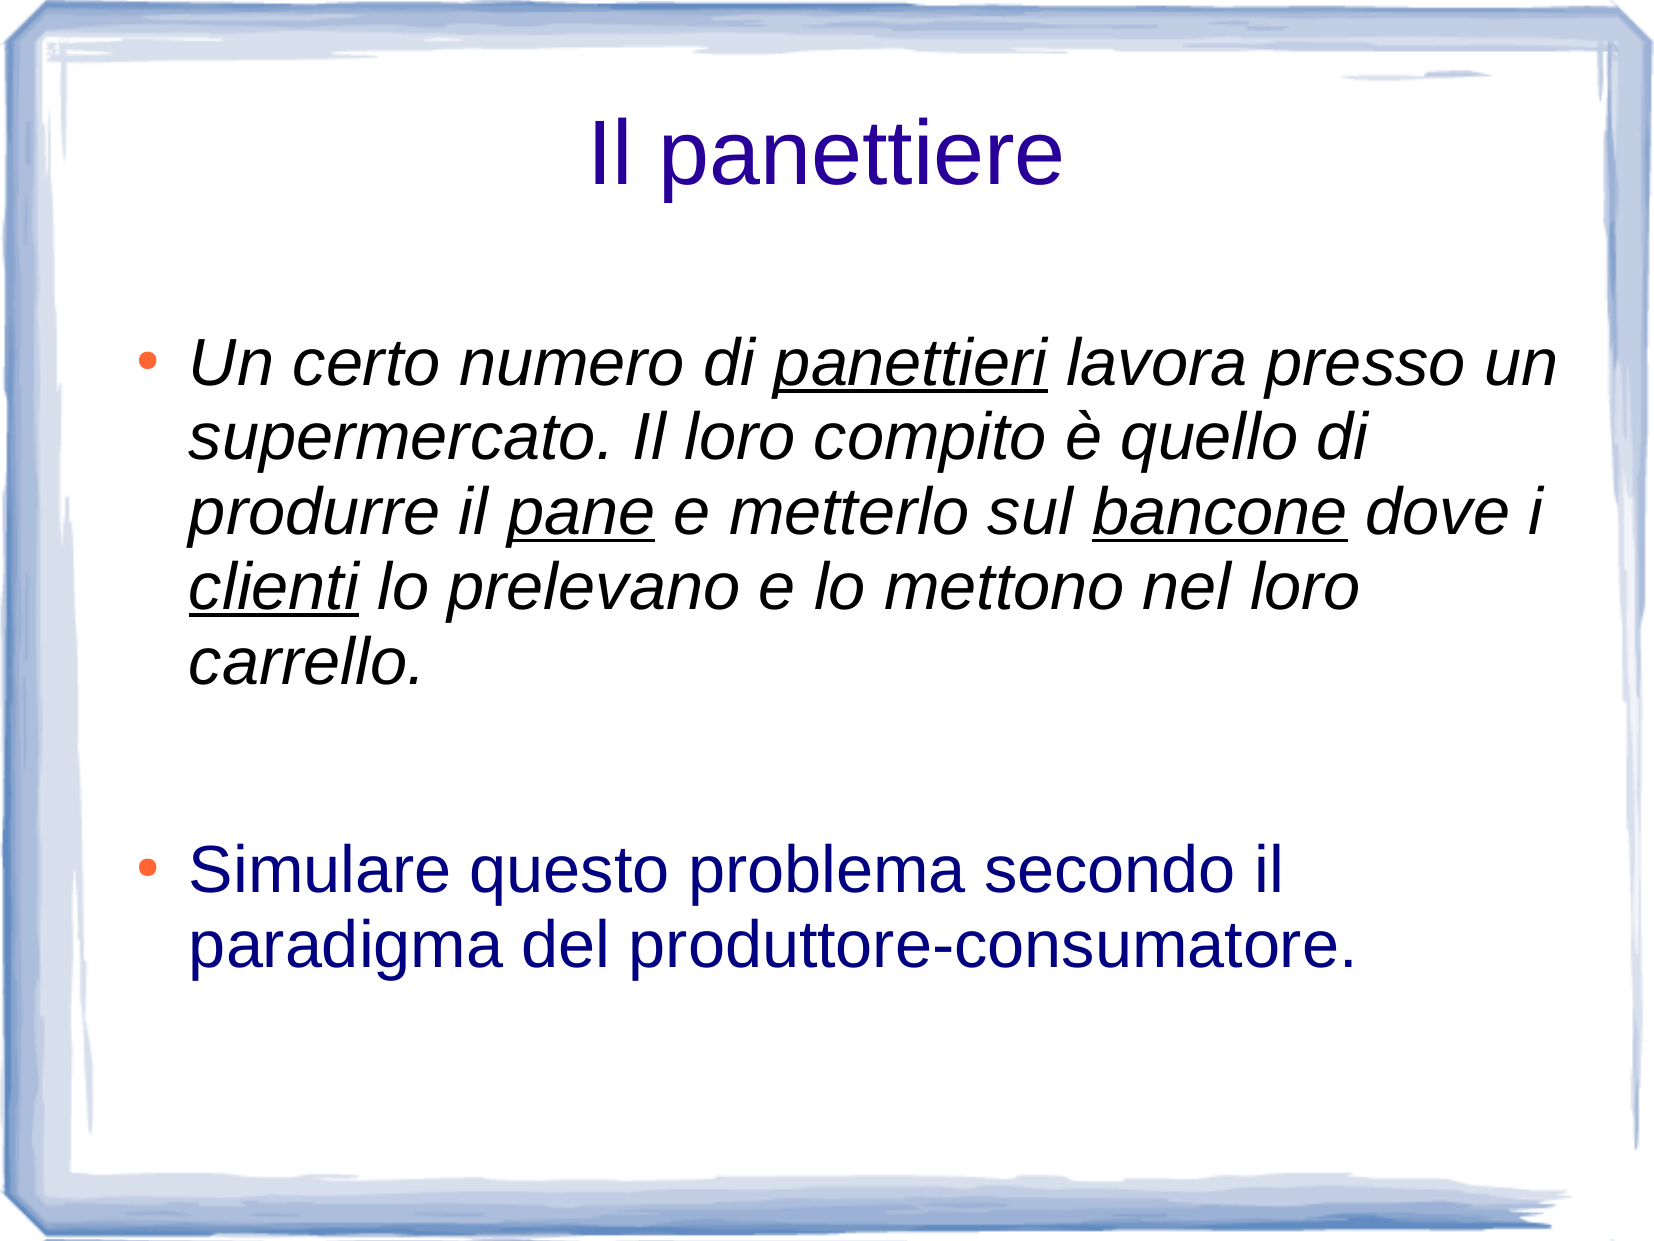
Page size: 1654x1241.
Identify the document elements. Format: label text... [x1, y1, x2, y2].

title Il panettiere [82, 49, 1571, 257]
picture [0, 0, 1654, 1241]
list Un certo numero di panettieri lavora presso un supermercato. Il loro compito è quello di produrre il pane e metterlo sul bancone dove i clienti lo prelevano e lo mettono nel loro carrello. Simulare questo problema secondo il paradigma del produttore-consumatore. [118, 324, 1571, 1045]
